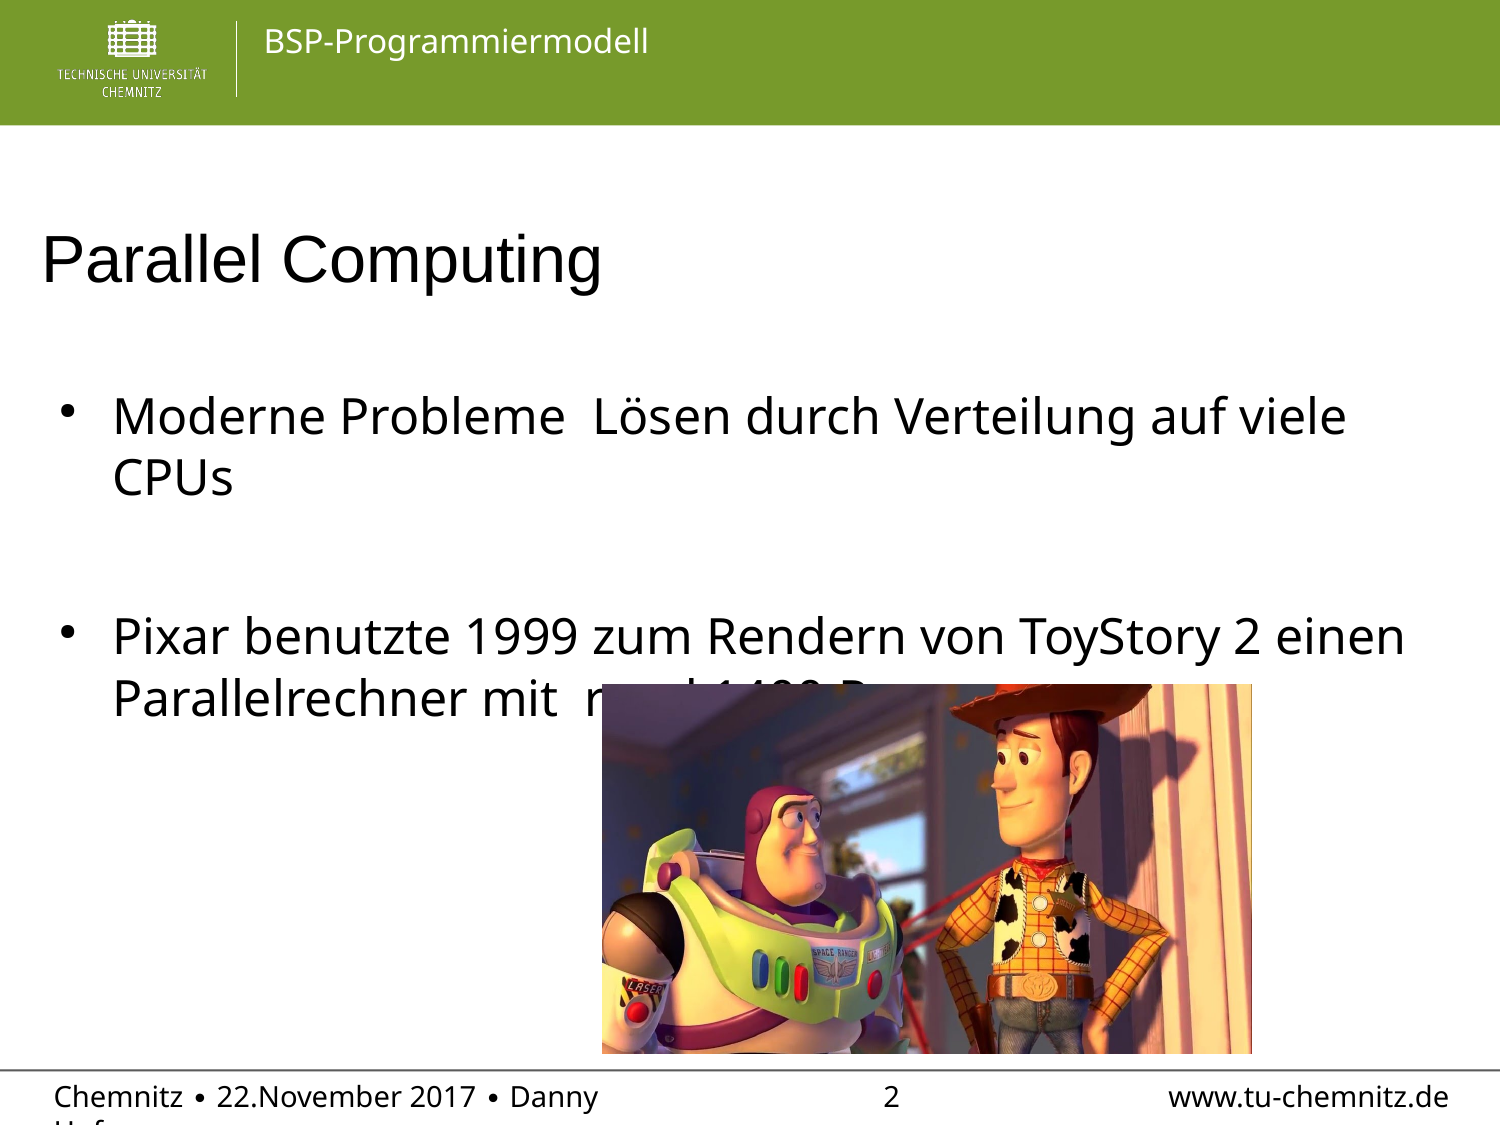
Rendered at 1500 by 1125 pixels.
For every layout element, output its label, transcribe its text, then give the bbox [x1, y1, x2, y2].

picture [25, 0, 239, 130]
picture [602, 684, 1252, 1054]
title Parallel Computing [41, 162, 1459, 362]
list Moderne Probleme Lösen durch Verteilung auf viele CPUs Pixar benutzte 1999 zum Rendern von ToyStory 2 einen Parallelrechner mit rund 1400 Prozessoren [41, 385, 1459, 1035]
